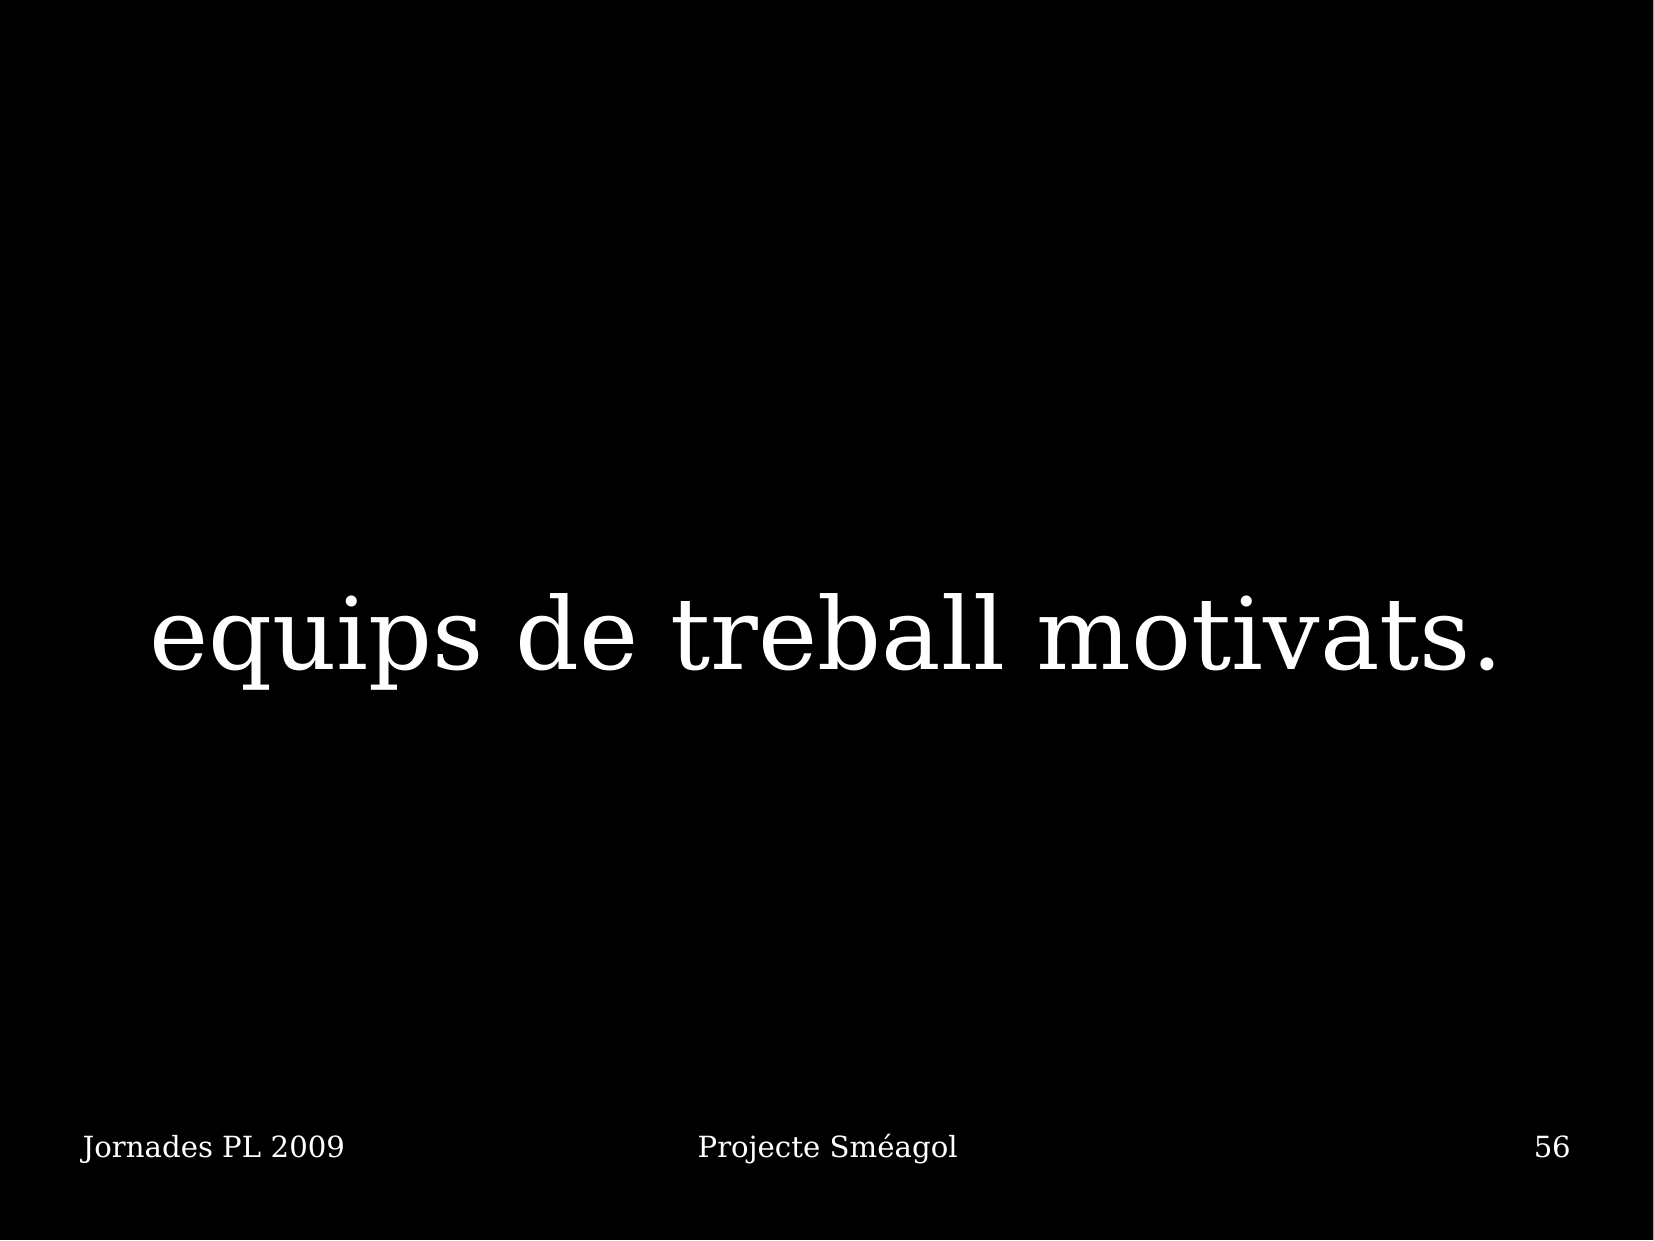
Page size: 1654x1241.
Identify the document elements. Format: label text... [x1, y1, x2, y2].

title equips de treball motivats. [59, 529, 1595, 711]
